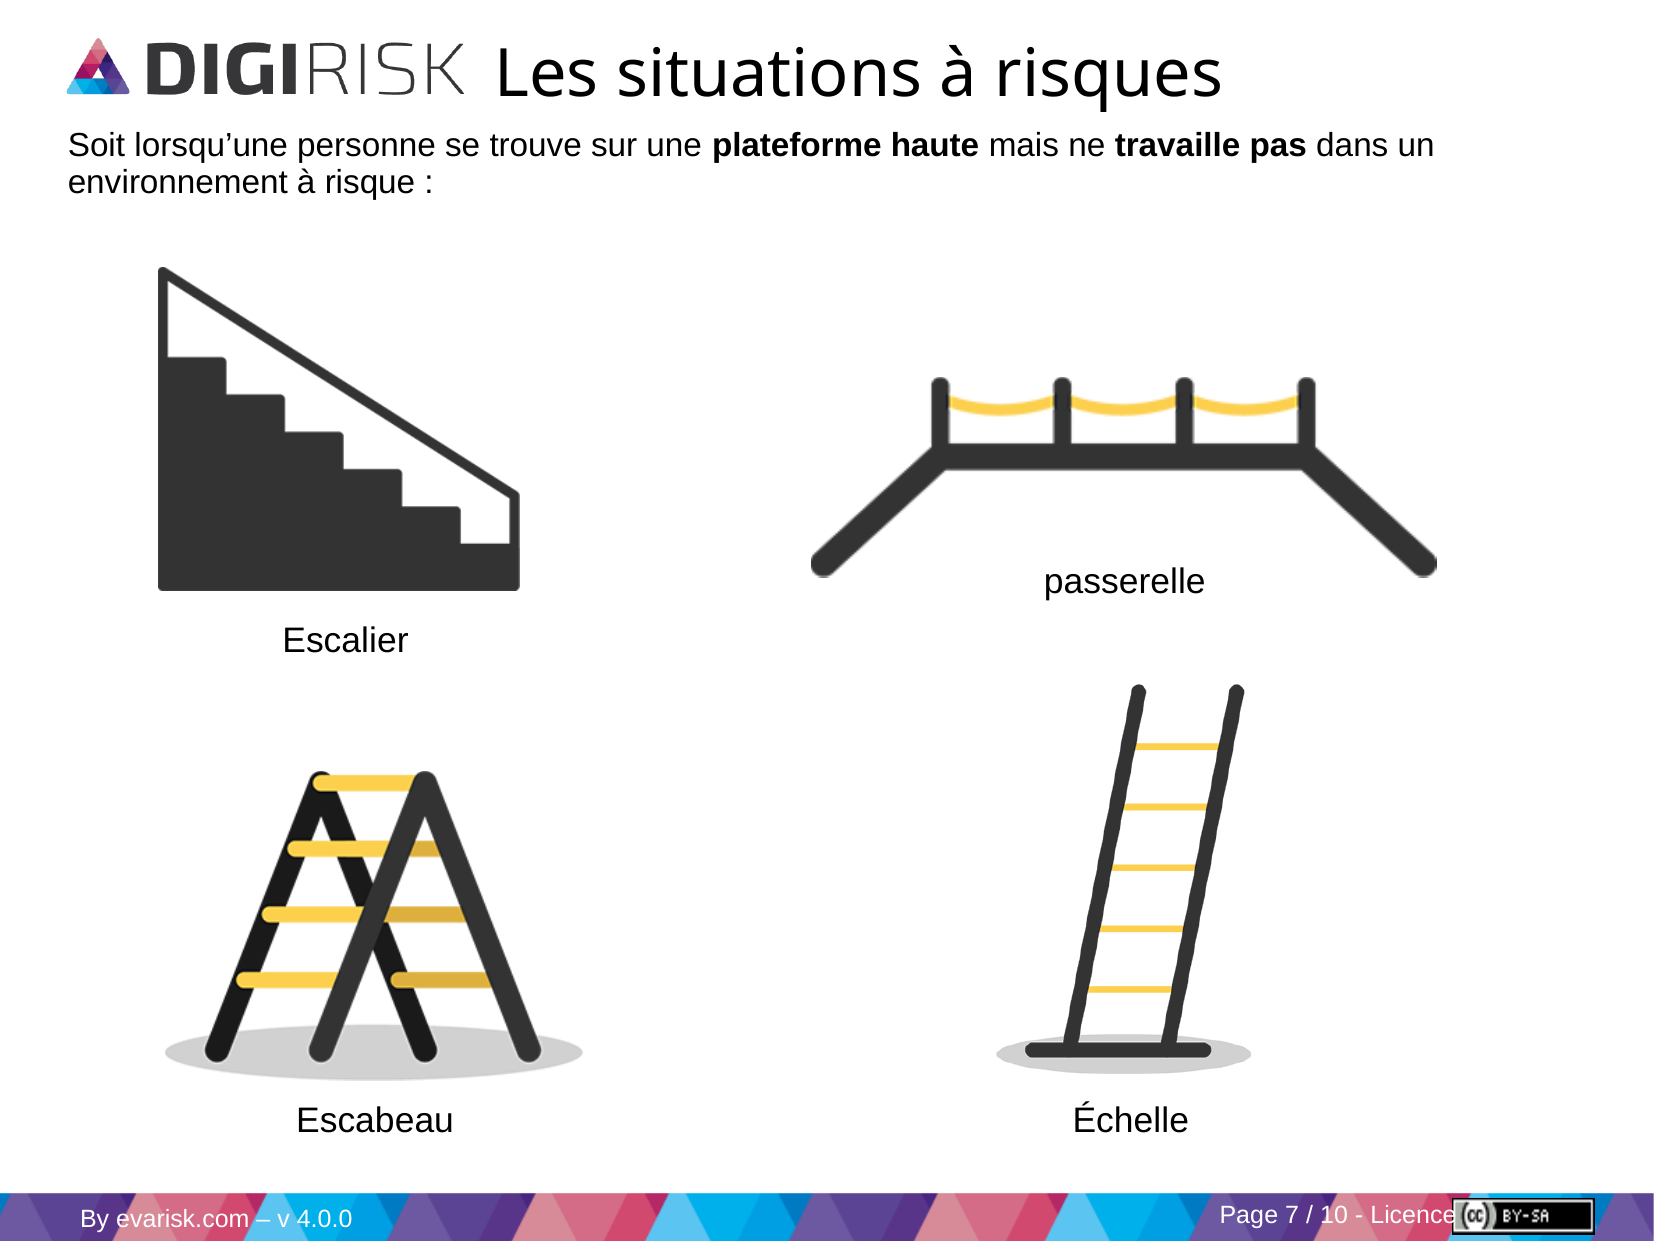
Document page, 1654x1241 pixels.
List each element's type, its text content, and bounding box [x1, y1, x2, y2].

picture [165, 771, 583, 1081]
title Les situations à risques [494, 30, 1630, 112]
picture [811, 377, 1437, 578]
text_box Échelle [962, 1092, 1300, 1153]
picture [0, 1175, 1654, 1241]
text_box Soit lorsqu’une personne se trouve sur une plateforme haute mais ne travaille pas dans un environnement à risque : [53, 119, 1607, 225]
picture [996, 684, 1251, 1074]
text_box passerelle [956, 578, 1294, 615]
text_box Escabeau [206, 1092, 544, 1153]
text_box Escalier [177, 613, 514, 674]
picture [64, 35, 464, 95]
picture [158, 267, 520, 591]
